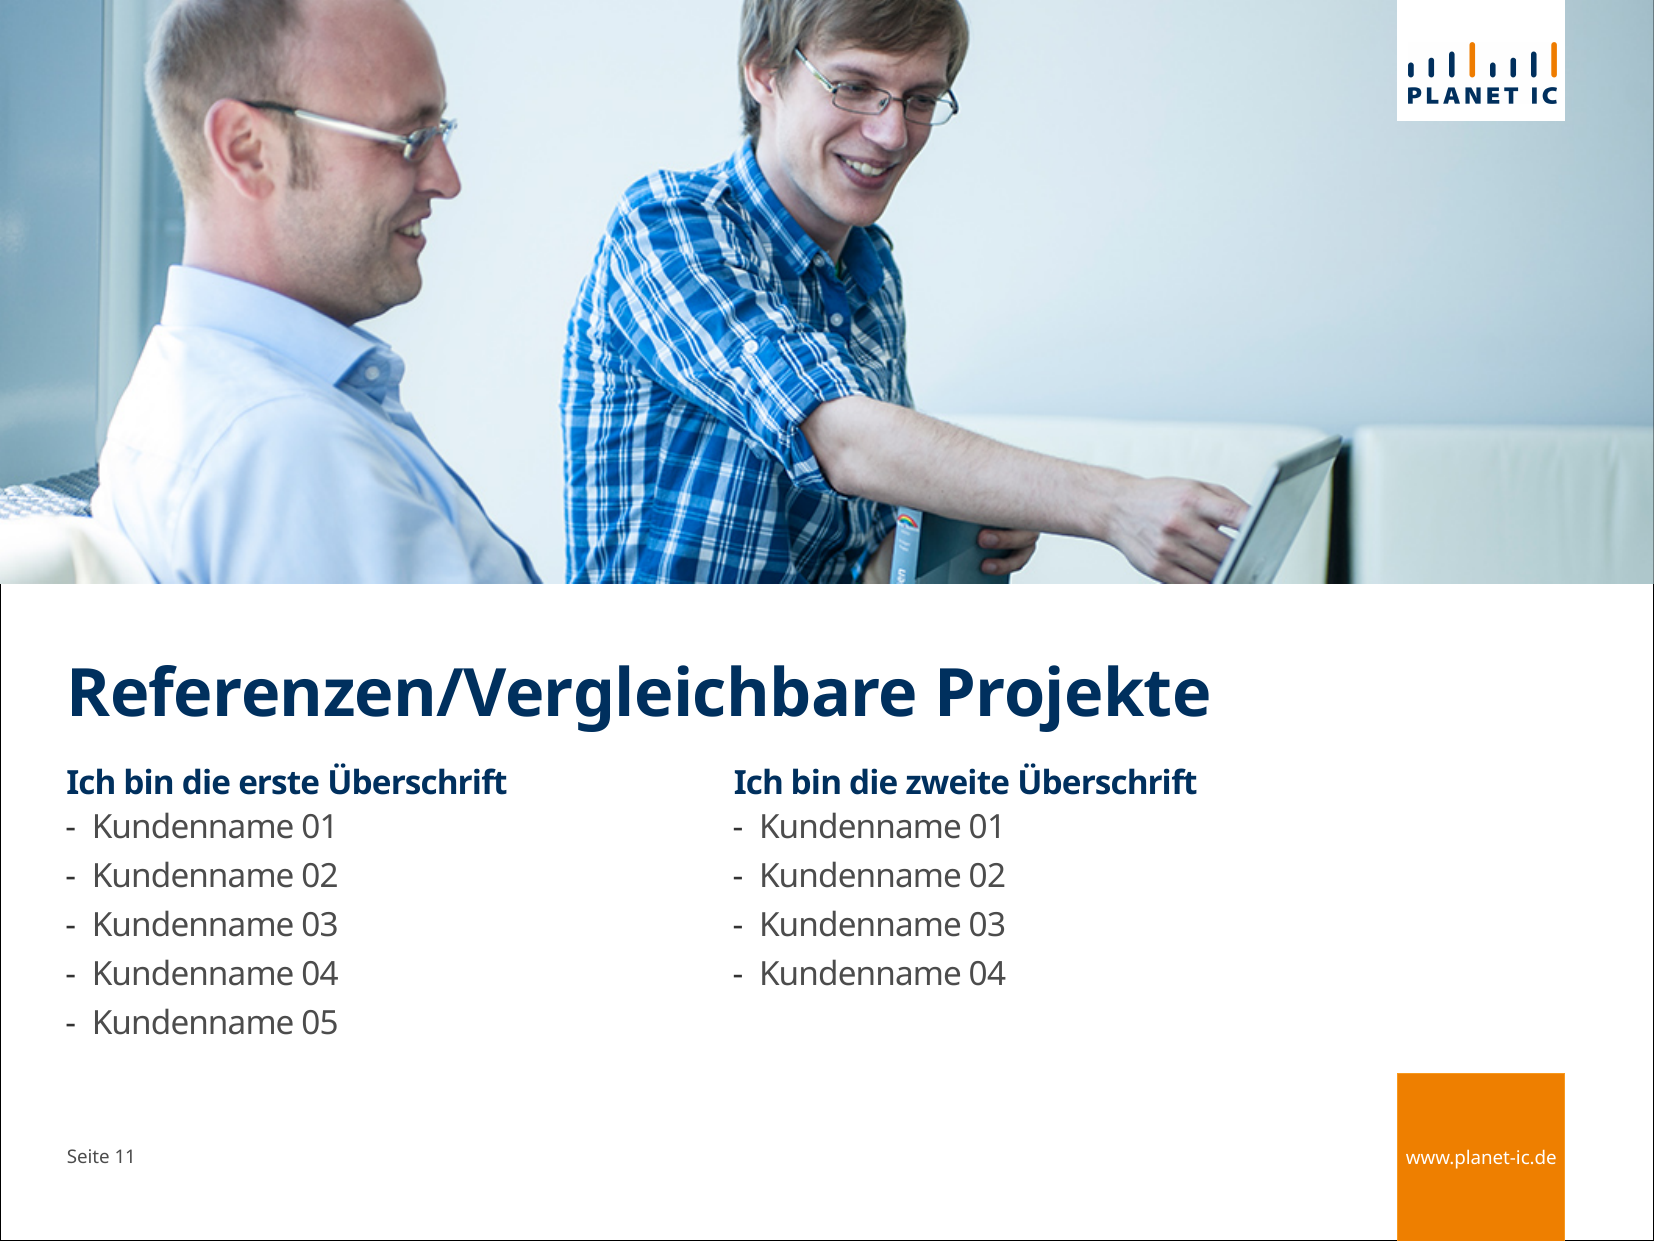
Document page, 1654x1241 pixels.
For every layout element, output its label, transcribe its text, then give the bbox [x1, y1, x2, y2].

text_box Ich bin die erste Überschrift [66, 754, 669, 799]
picture [1408, 42, 1557, 104]
picture [0, 0, 1654, 584]
text_box Kundenname 01 Kundenname 02 Kundenname 03 Kundenname 04 Kundenname 05 [65, 799, 672, 1038]
text_box Kundenname 01 Kundenname 02 Kundenname 03 Kundenname 04 [732, 799, 1339, 1038]
text_box Ich bin die zweite Überschrift [733, 754, 1336, 799]
